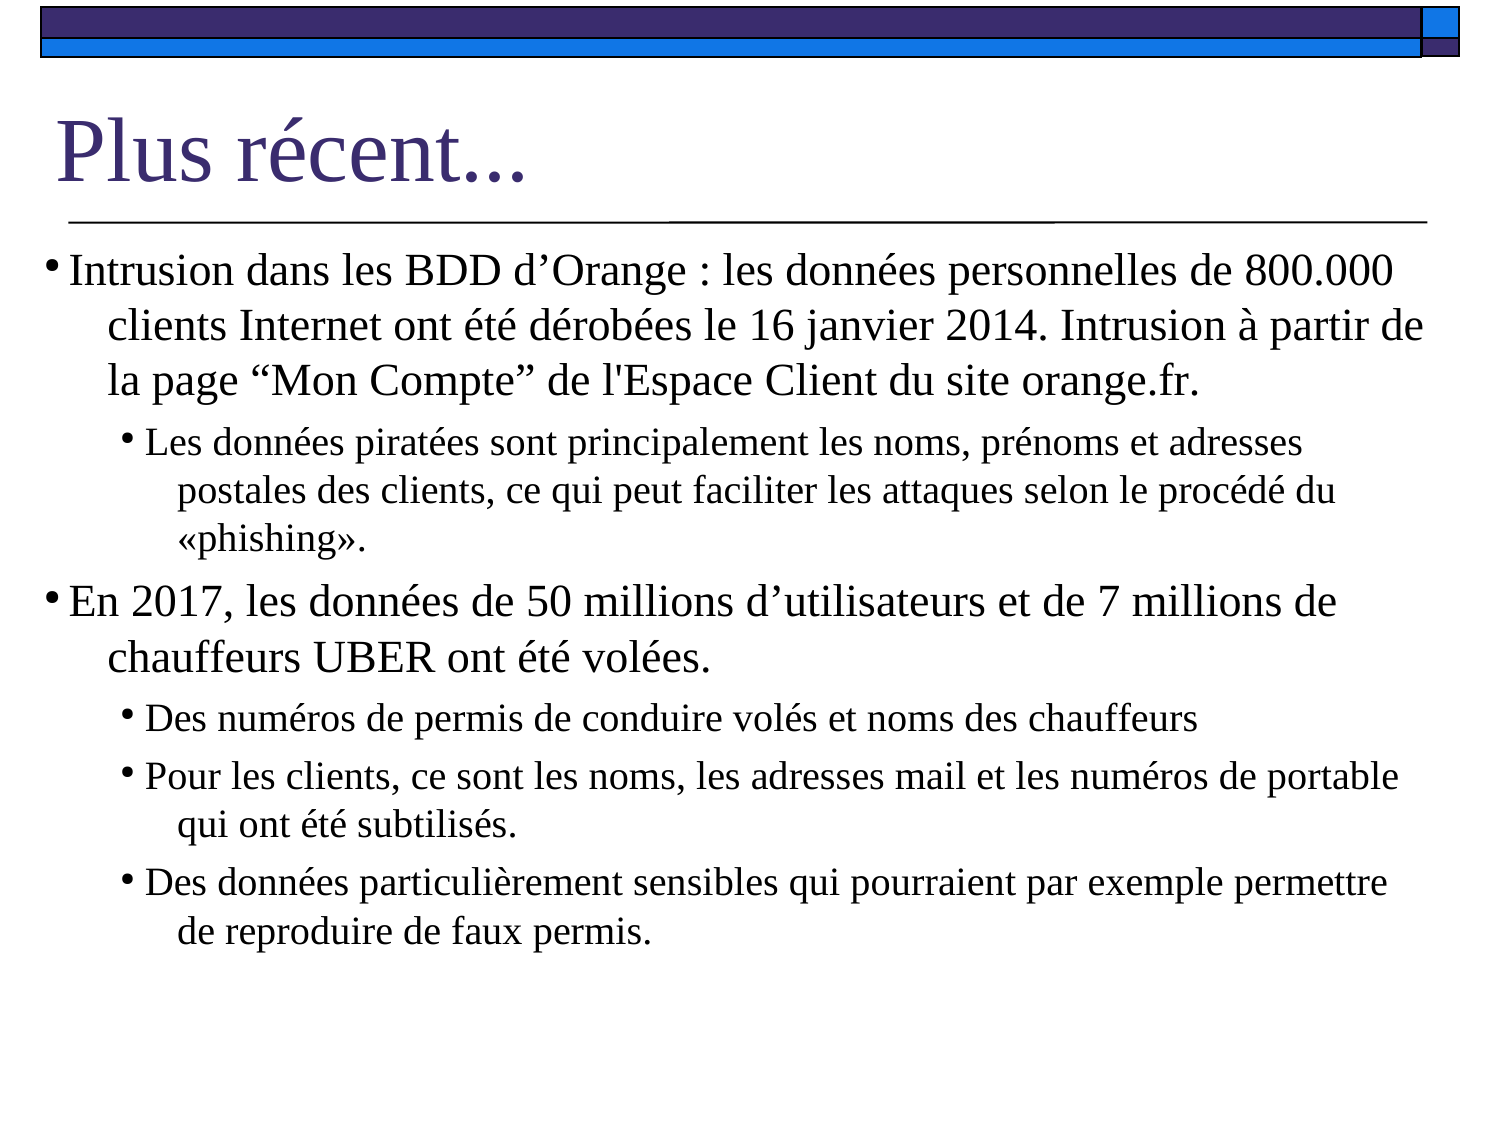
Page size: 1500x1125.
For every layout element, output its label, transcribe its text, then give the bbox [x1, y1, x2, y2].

list Intrusion dans les BDD d’Orange : les données personnelles de 800.000 clients Internet ont été dérobées le 16 janvier 2014. Intrusion à partir de la page “Mon Compte” de l'Espace Client du site orange.fr. Les données piratées sont principalement les noms, prénoms et adresses postales des clients, ce qui peut faciliter les attaques selon le procédé du «phishing». En 2017, les données de 50 millions d’utilisateurs et de 7 millions de chauffeurs UBER ont été volées. Des numéros de permis de conduire volés et noms des chauffeurs Pour les clients, ce sont les noms, les adresses mail et les numéros de portable qui ont été subtilisés. Des données particulièrement sensibles qui pourraient par exemple permettre de reproduire de faux permis. [29, 231, 1447, 1011]
title Plus récent... [41, 0, 1459, 208]
